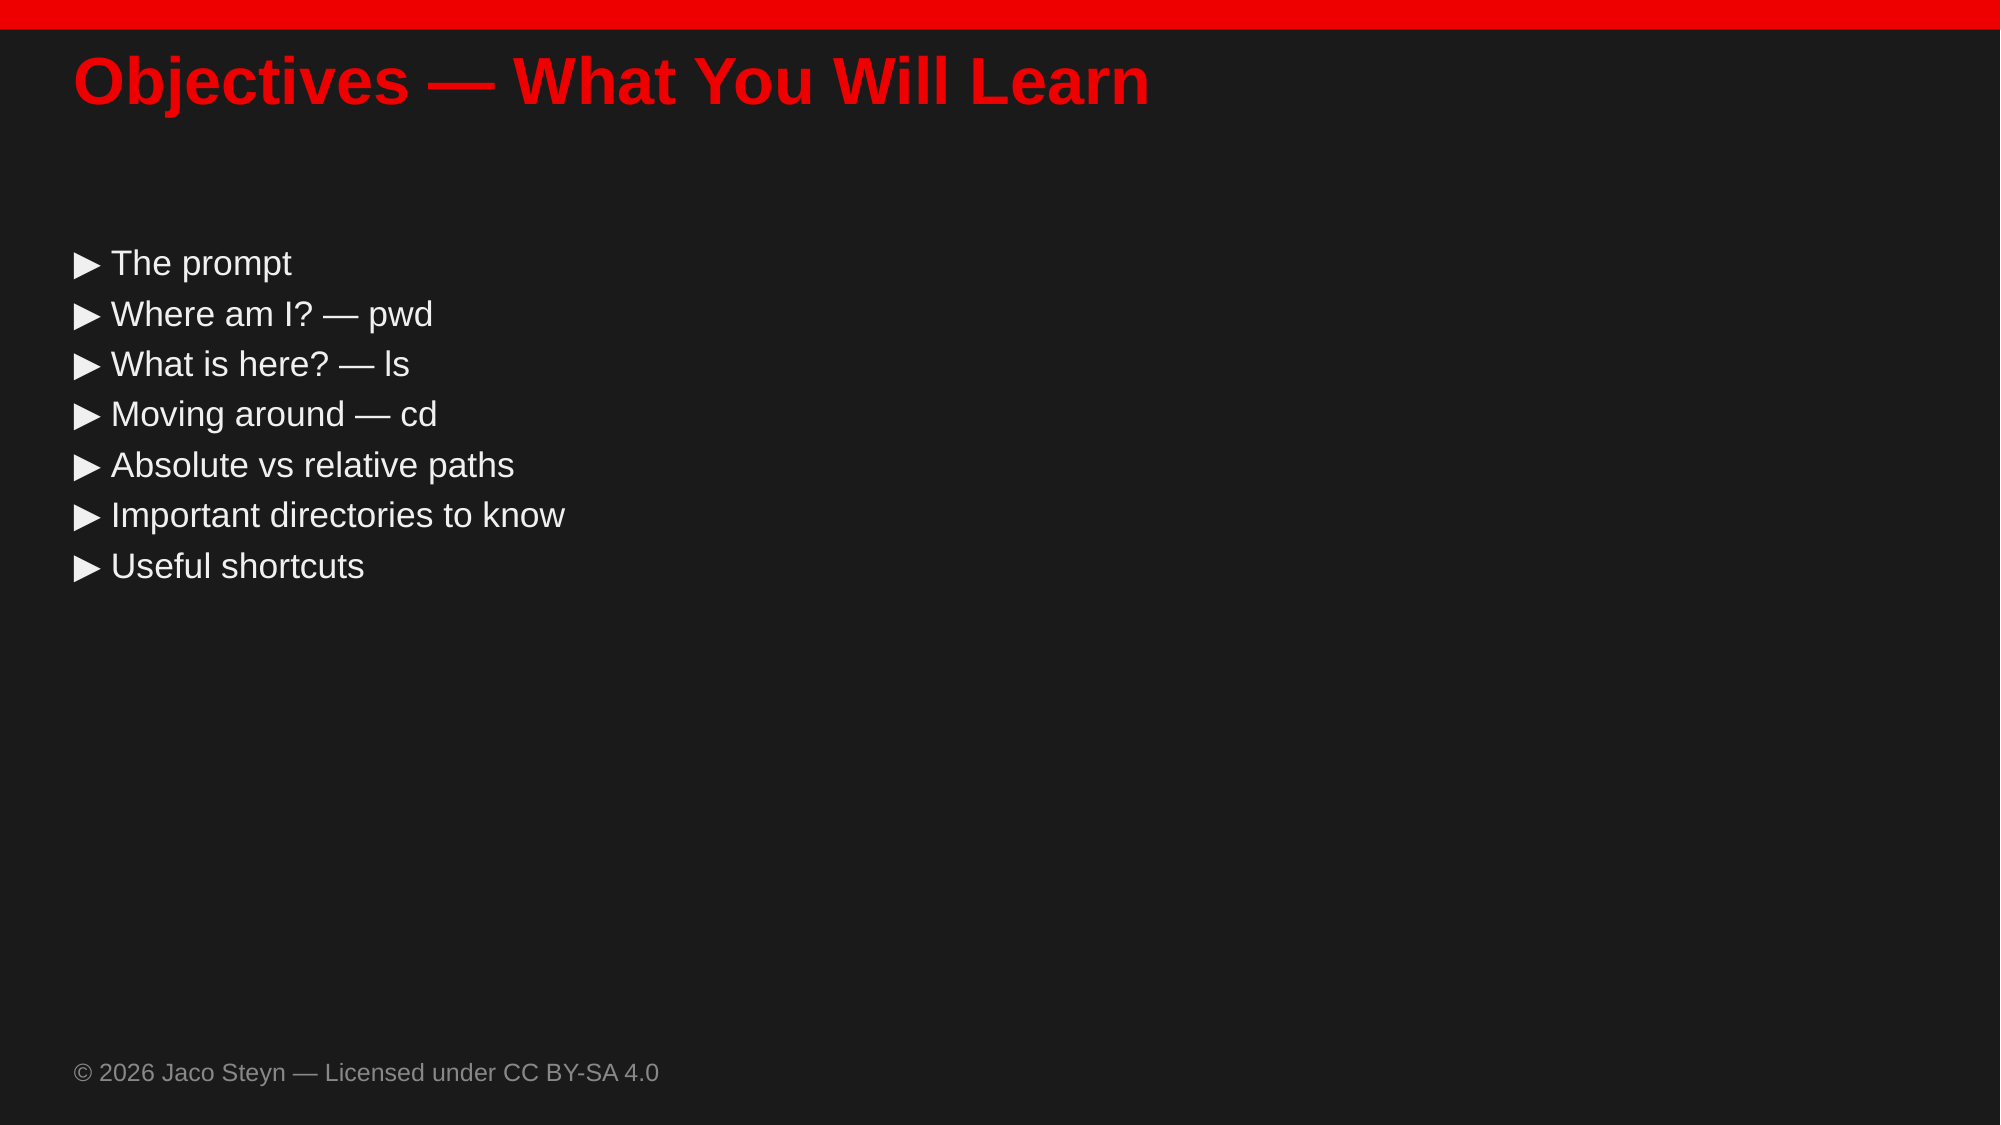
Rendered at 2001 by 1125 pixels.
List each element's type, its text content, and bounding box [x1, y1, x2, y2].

text_box Objectives — What You Will Learn [59, 36, 1942, 208]
text_box [0, 0, 2001, 30]
text_box © 2026 Jaco Steyn — Licensed under CC BY-SA 4.0 [59, 1051, 1942, 1093]
text_box ▶ The prompt ▶ Where am I? — pwd ▶ What is here? — ls ▶ Moving around — cd ▶ Absolute vs relative paths ▶ Important directories to know ▶ Useful shortcuts [59, 236, 1942, 1037]
